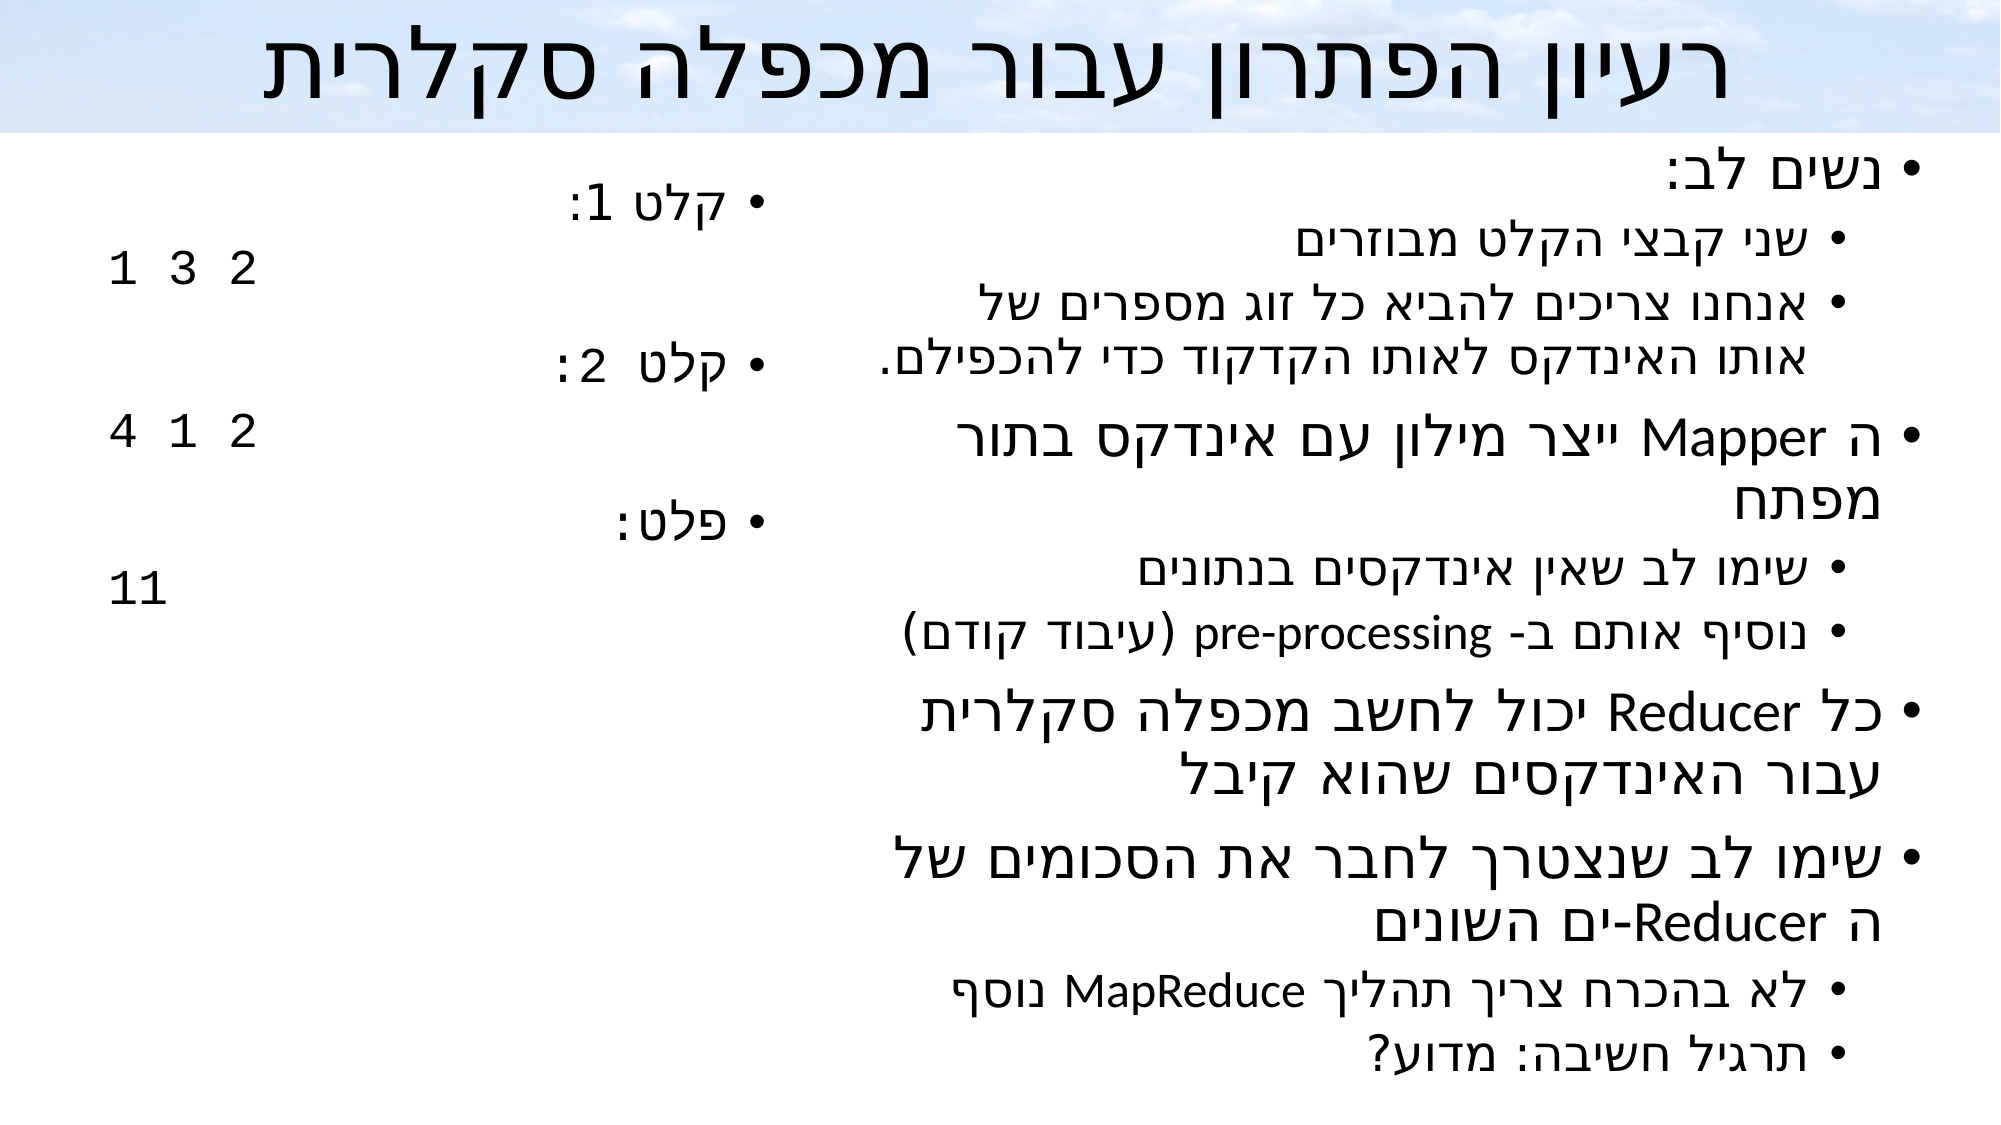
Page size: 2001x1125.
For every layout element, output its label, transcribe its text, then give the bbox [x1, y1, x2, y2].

list נשים לב: שני קבצי הקלט מבוזרים אנחנו צריכים להביא כל זוג מספרים של אותו האינדקס לאותו הקדקוד כדי להכפילם. ה Mapper ייצר מילון עם אינדקס בתור מפתח שימו לב שאין אינדקסים בנתונים נוסיף אותם ב- pre-processing (עיבוד קודם) כל Reducer יכול לחשב מכפלה סקלרית עבור האינדקסים שהוא קיבל שימו לב שנצטרך לחבר את הסכומים של ה Reducer-ים השונים לא בהכרח צריך תהליך MapReduce נוסף תרגיל חשיבה: מדוע? [855, 132, 1938, 1125]
text_box קלט 1: 1 3 2 קלט 2: 4 1 2 פלט: 11 [18, 169, 856, 643]
title רעיון הפתרון עבור מכפלה סקלרית [0, 0, 2000, 133]
